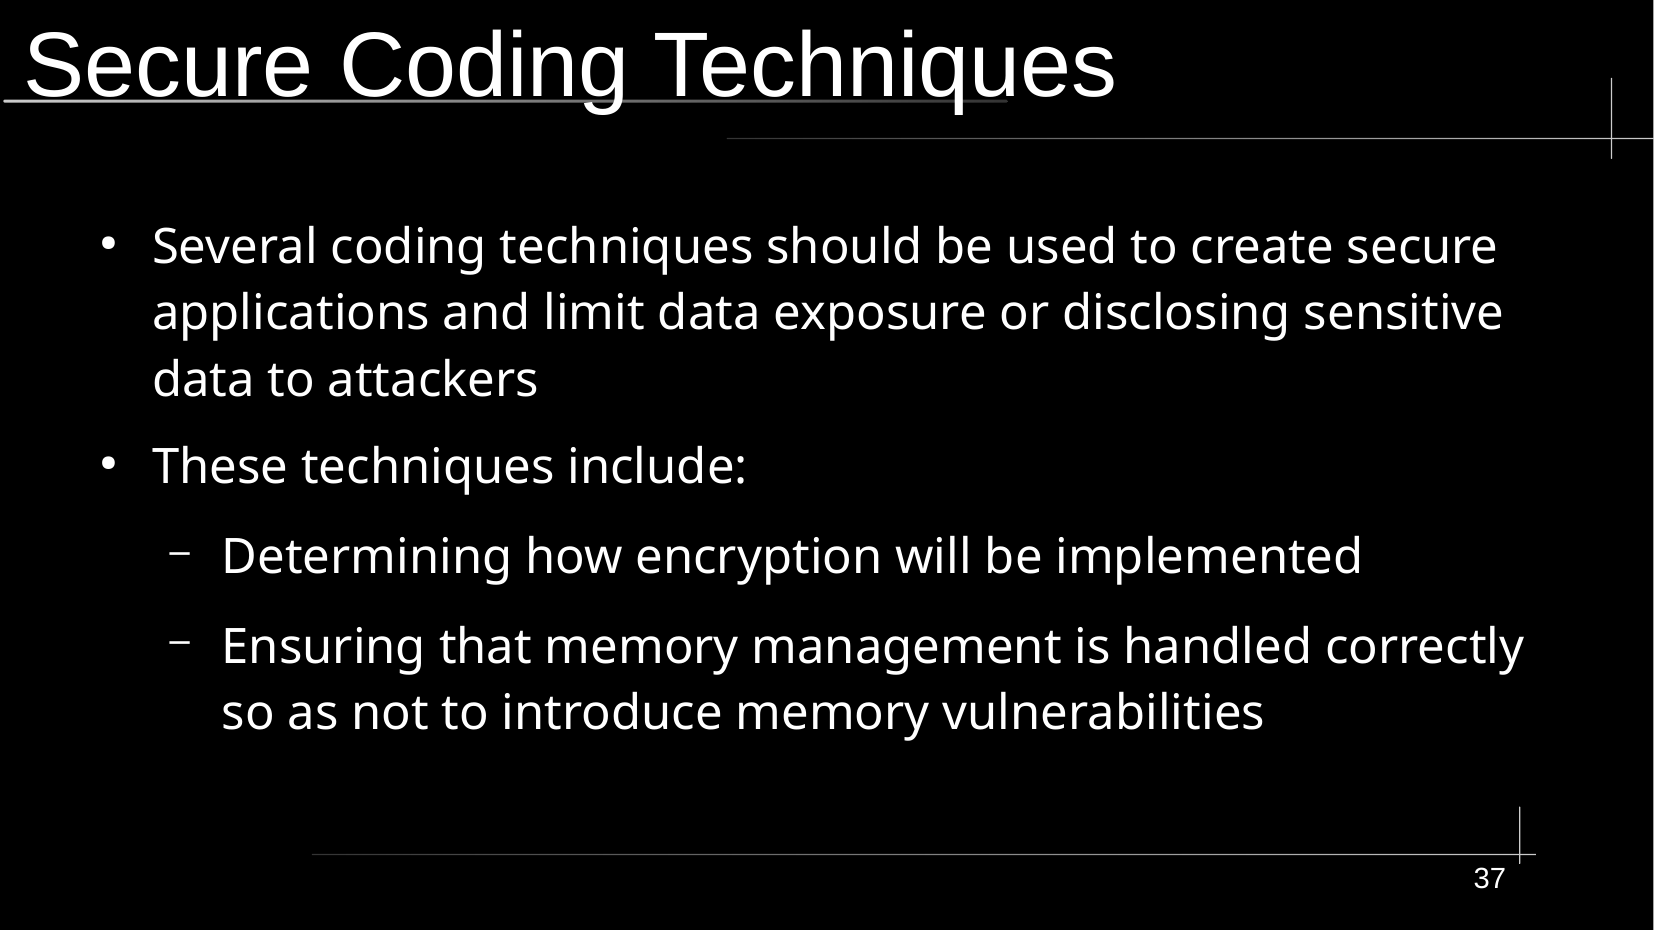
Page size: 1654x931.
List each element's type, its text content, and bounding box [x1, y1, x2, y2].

title Secure Coding Techniques [23, 11, 1589, 119]
list Several coding techniques should be used to create secure applications and limit data exposure or disclosing sensitive data to attackers These techniques include: Determining how encryption will be implemented Ensuring that memory management is handled correctly so as not to introduce memory vulnerabilities [82, 210, 1571, 750]
